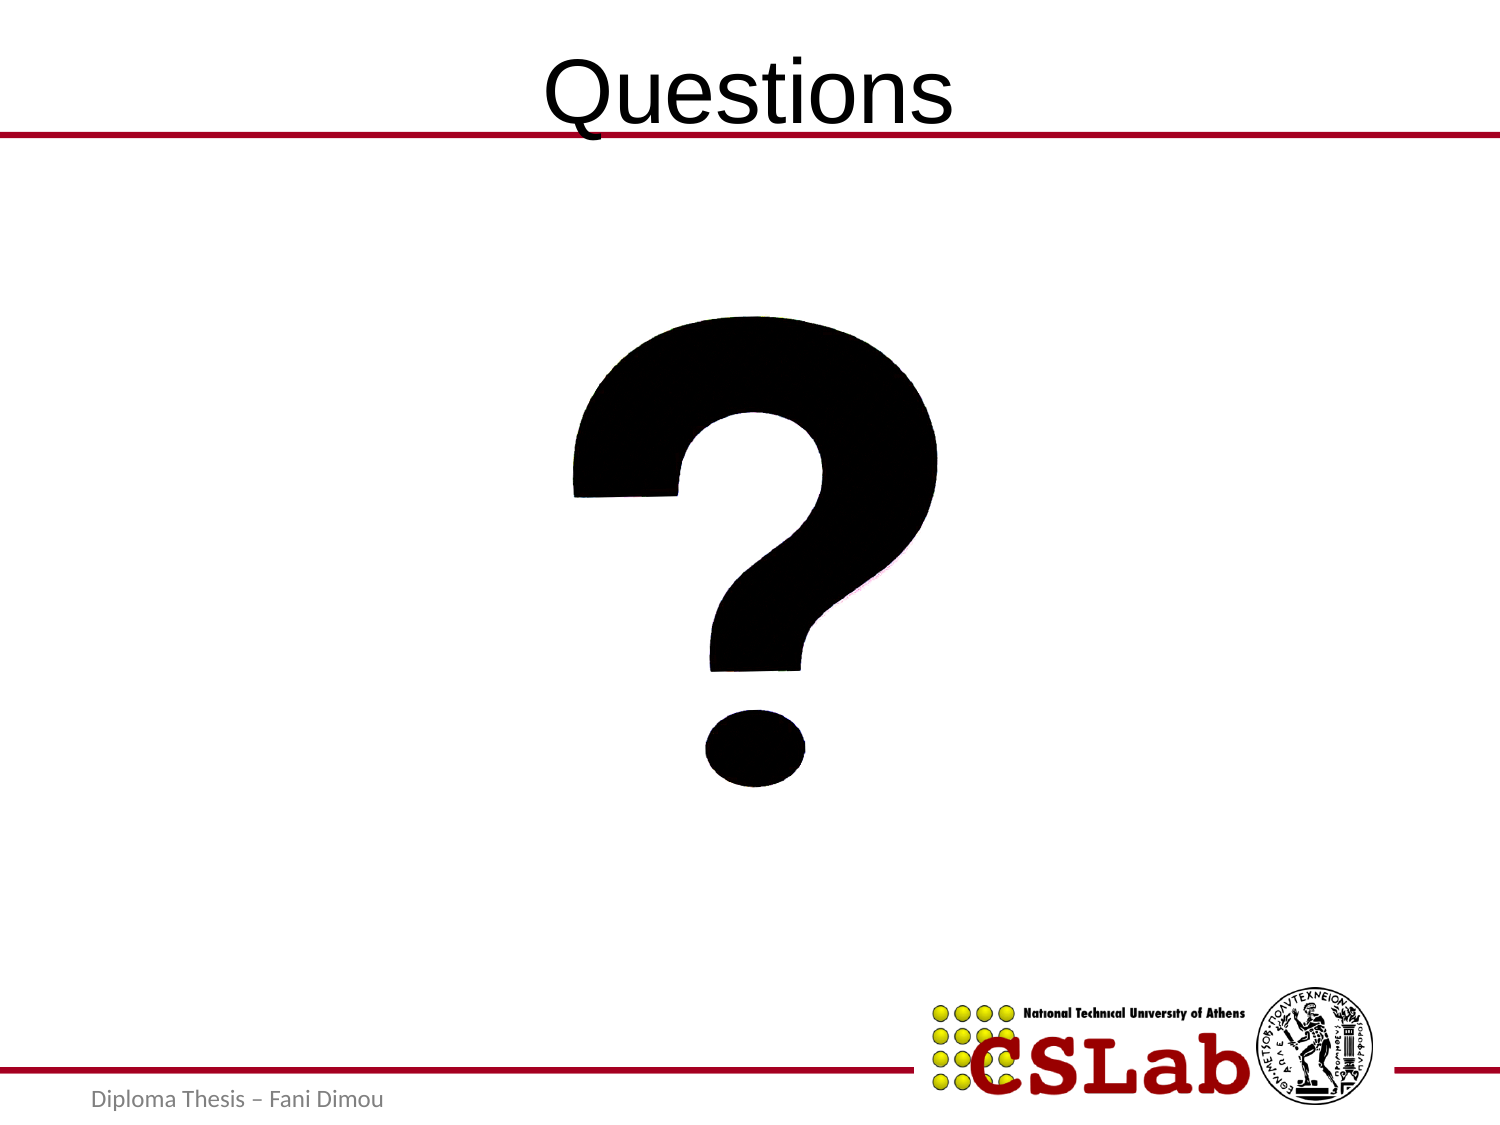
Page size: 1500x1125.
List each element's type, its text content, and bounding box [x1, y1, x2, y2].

picture [555, 298, 956, 803]
text_box Questions [74, 0, 1425, 180]
picture [925, 987, 1373, 1105]
